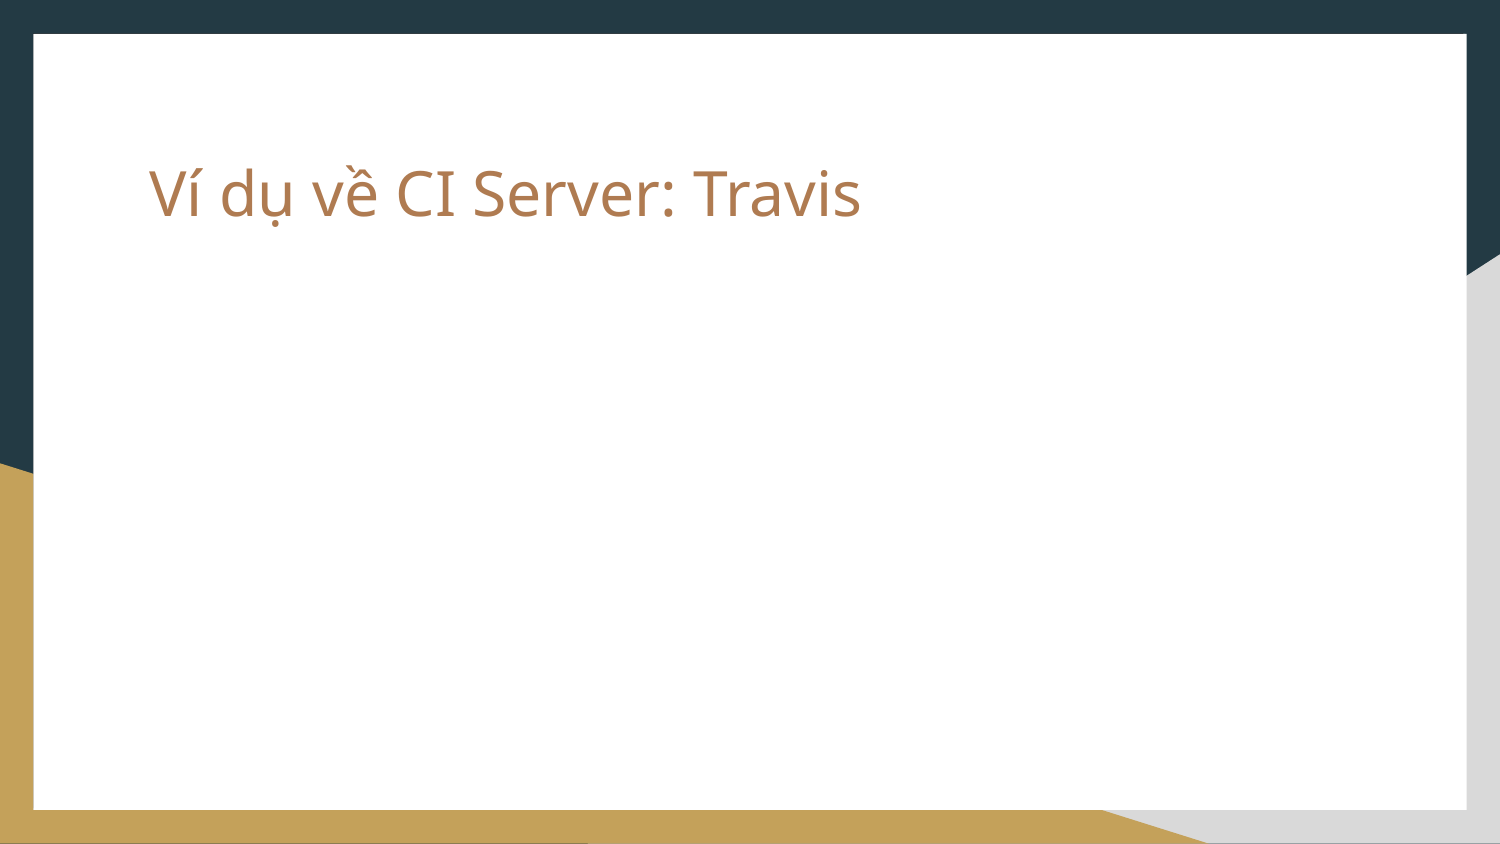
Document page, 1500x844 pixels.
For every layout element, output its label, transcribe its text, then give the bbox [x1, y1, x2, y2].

title Ví dụ về CI Server: Travis [134, 138, 1366, 250]
